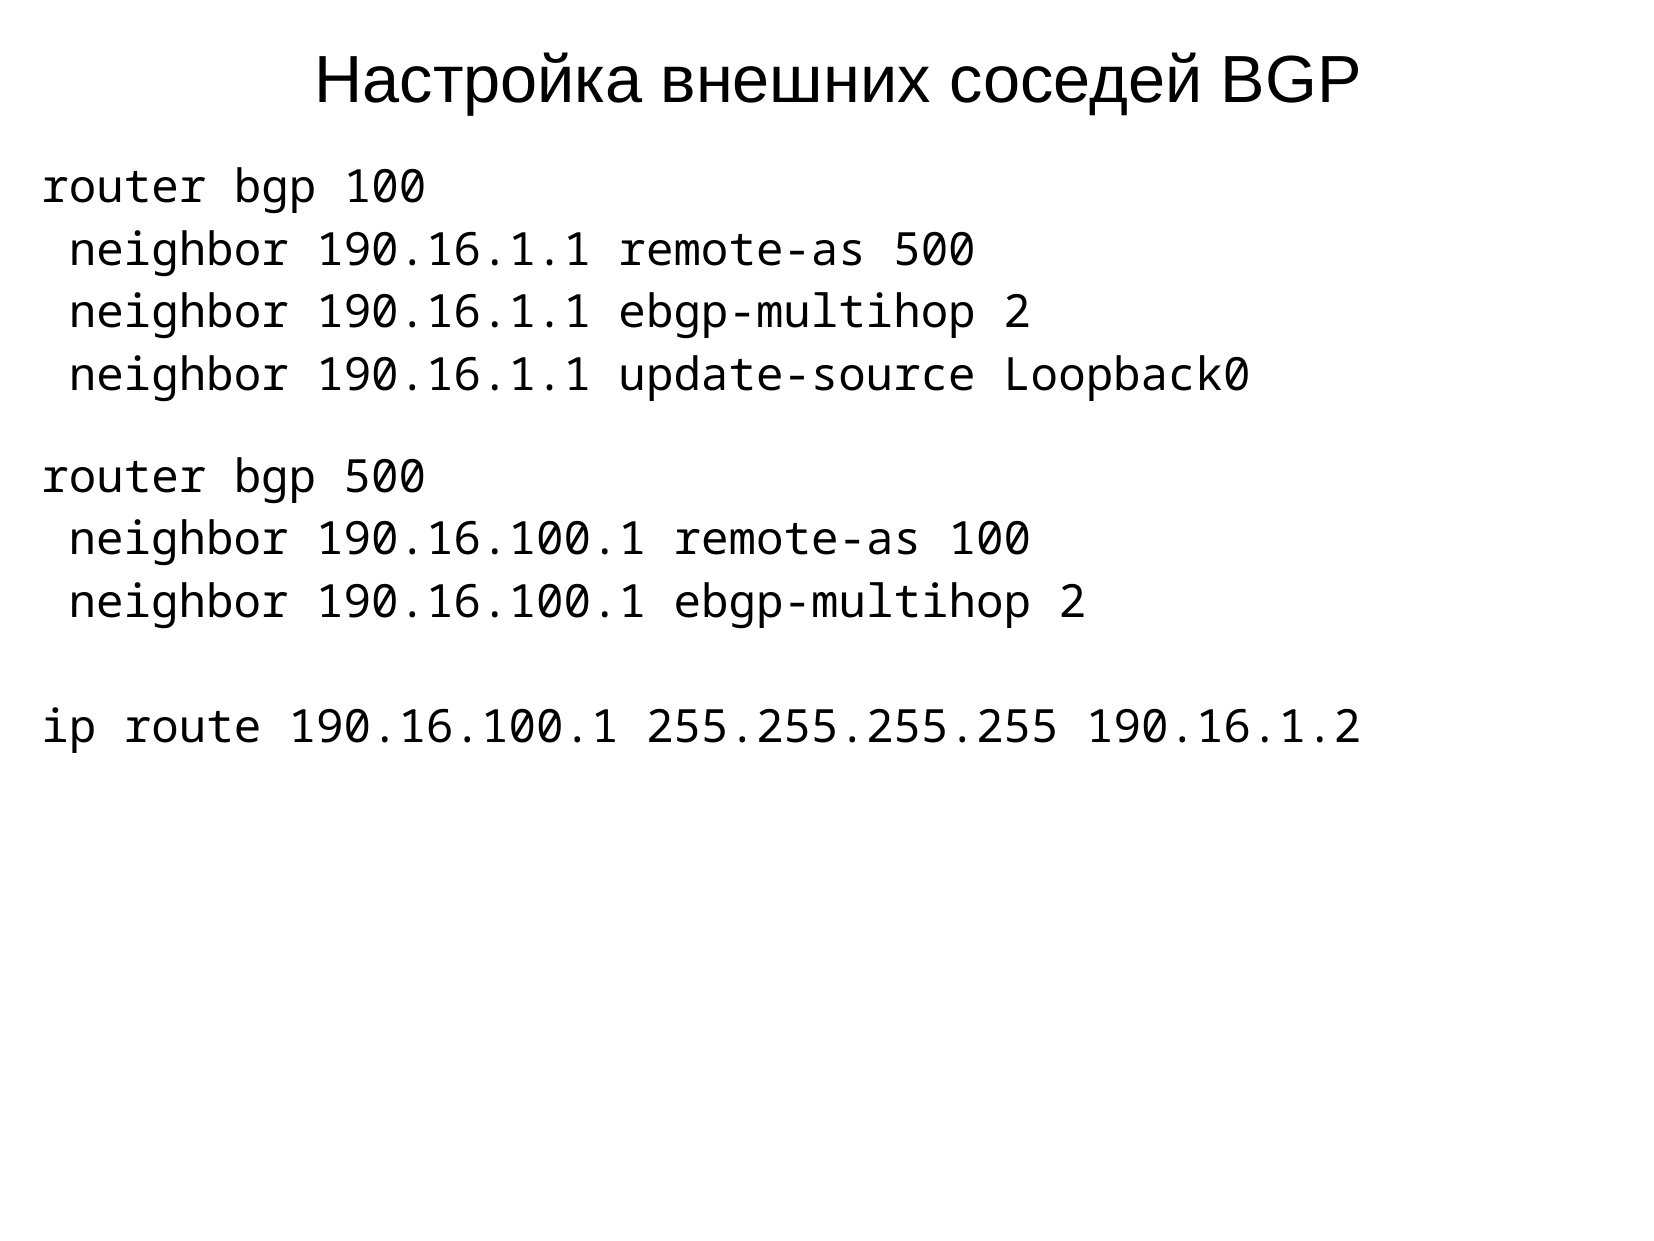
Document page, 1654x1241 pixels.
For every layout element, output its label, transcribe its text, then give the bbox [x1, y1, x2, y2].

subtitle router bgp 100 neighbor 190.16.1.1 remote-as 500 neighbor 190.16.1.1 ebgp-multihop 2 neighbor 190.16.1.1 update-source Loopback0 [41, 165, 1530, 454]
text_box router bgp 500 neighbor 190.16.100.1 remote-as 100 neighbor 190.16.100.1 ebgp-multihop 2 ip route 190.16.100.1 255.255.255.255 190.16.1.2 [41, 454, 1530, 745]
title Настройка внешних соседей BGP [82, 9, 1571, 113]
